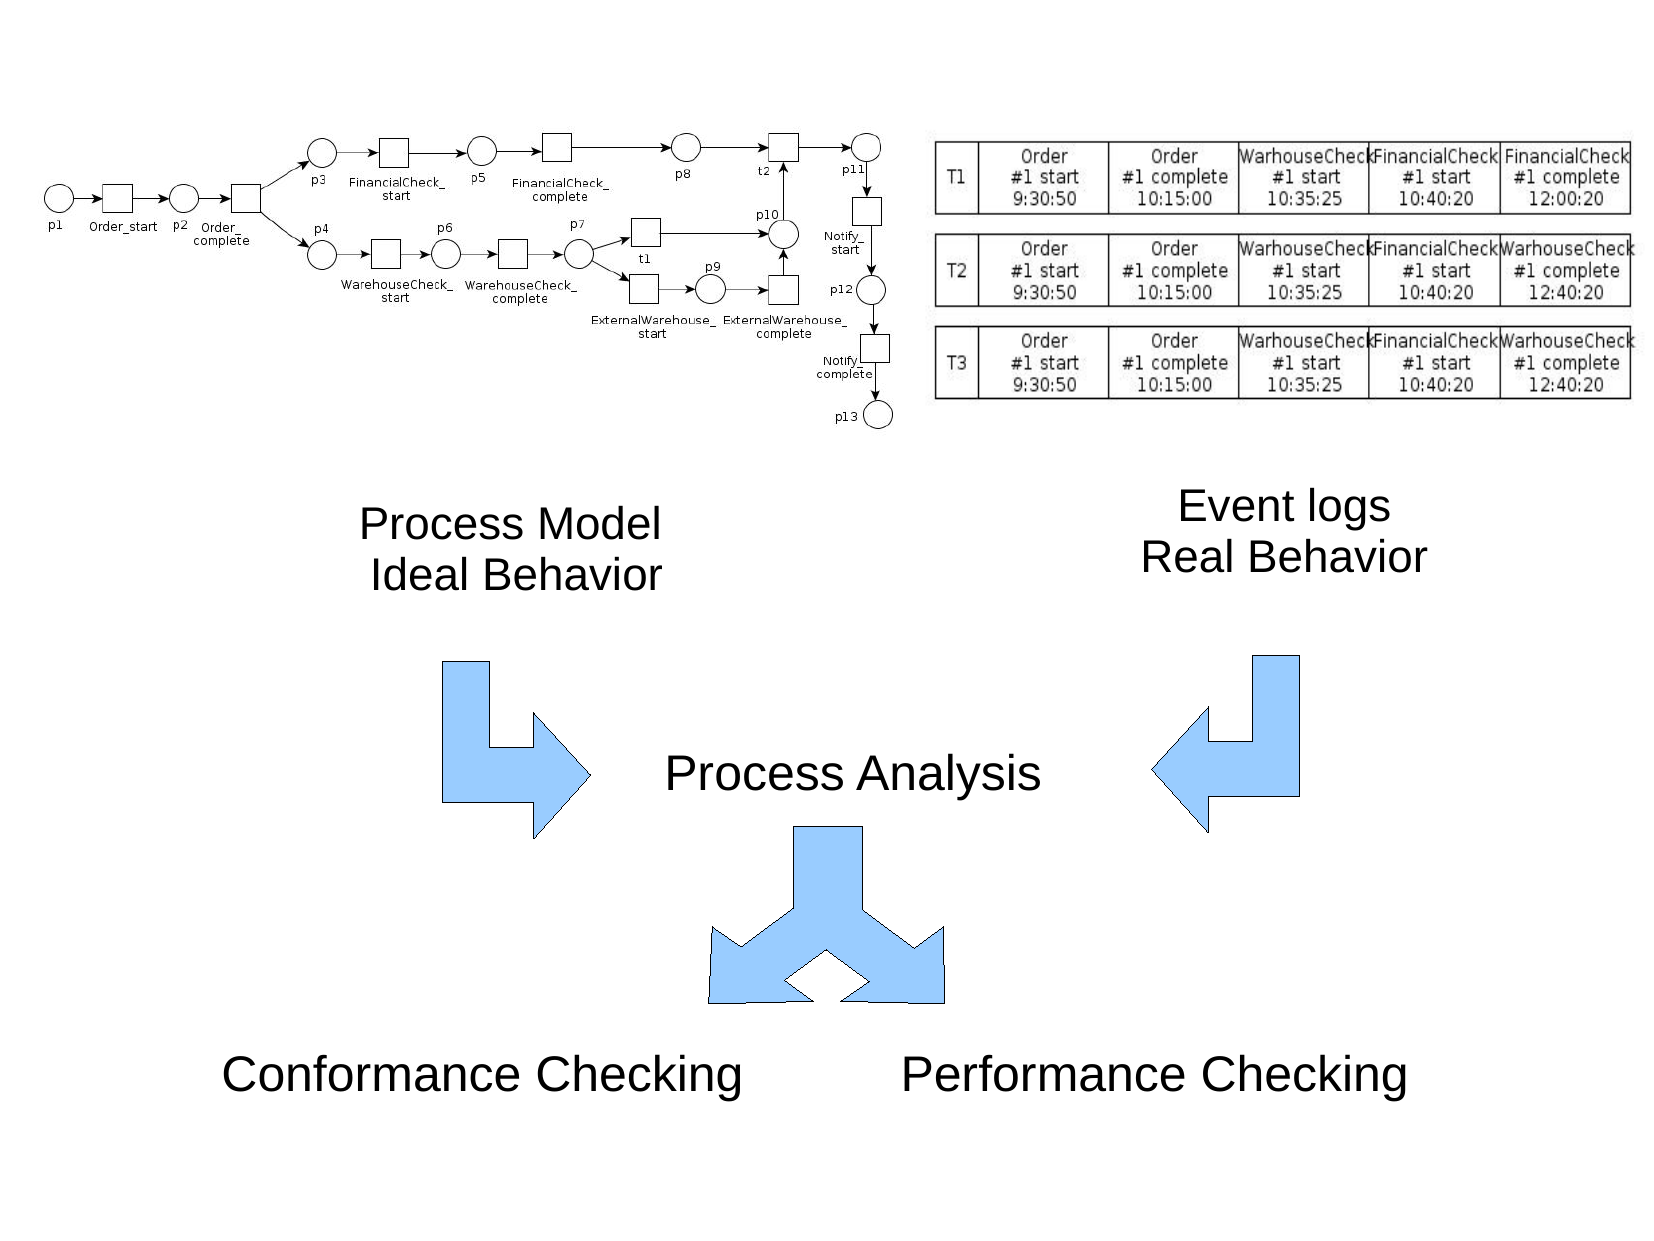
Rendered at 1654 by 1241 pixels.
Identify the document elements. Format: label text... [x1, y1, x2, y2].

text_box Process Model Ideal Behavior [236, 490, 798, 650]
text_box Conformance Checking [206, 1039, 768, 1152]
text_box Event logs Real Behavior [1033, 472, 1536, 651]
picture [29, 118, 1654, 443]
text_box Performance Checking [885, 1039, 1447, 1152]
text_box [1151, 655, 1300, 833]
text_box [708, 826, 945, 1004]
text_box [442, 661, 591, 839]
text_box Process Analysis [649, 738, 1063, 851]
